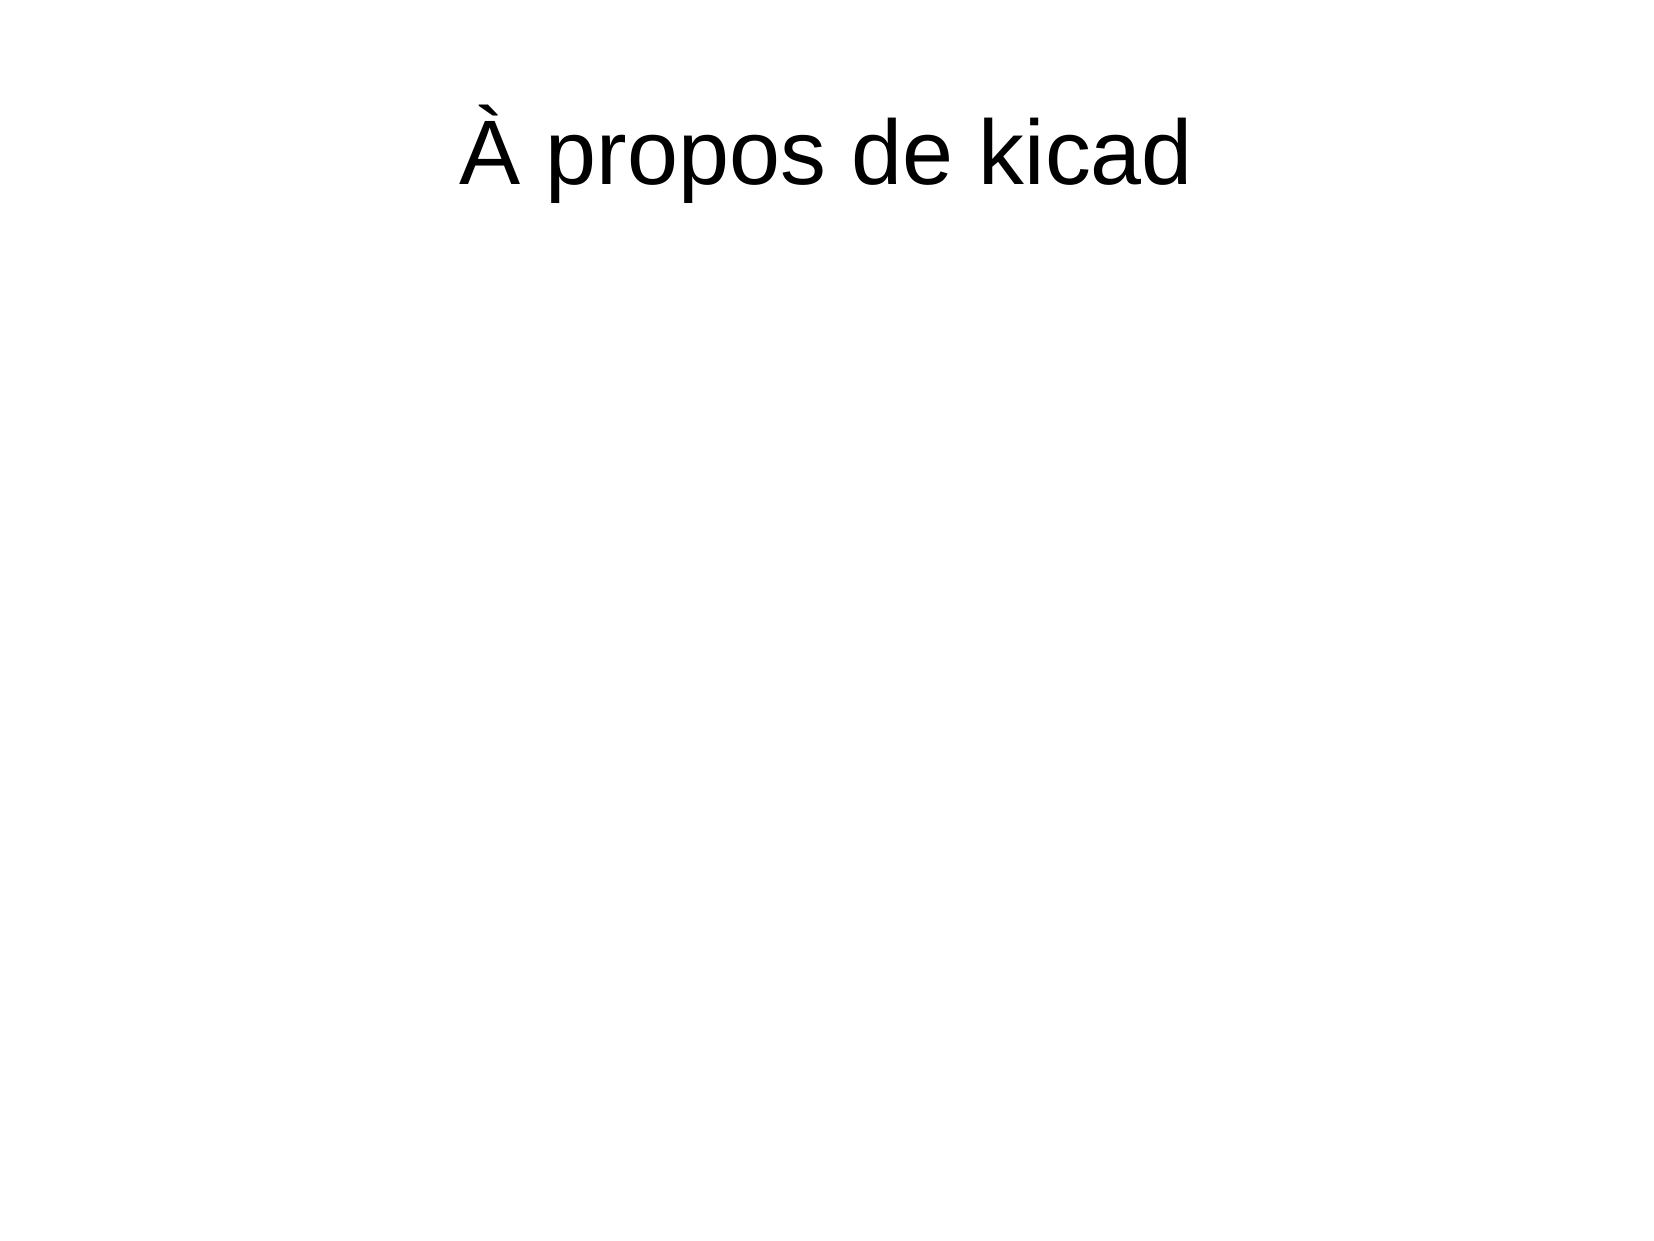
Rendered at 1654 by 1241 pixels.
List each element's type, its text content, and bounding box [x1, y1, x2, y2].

title À propos de kicad [82, 49, 1571, 257]
